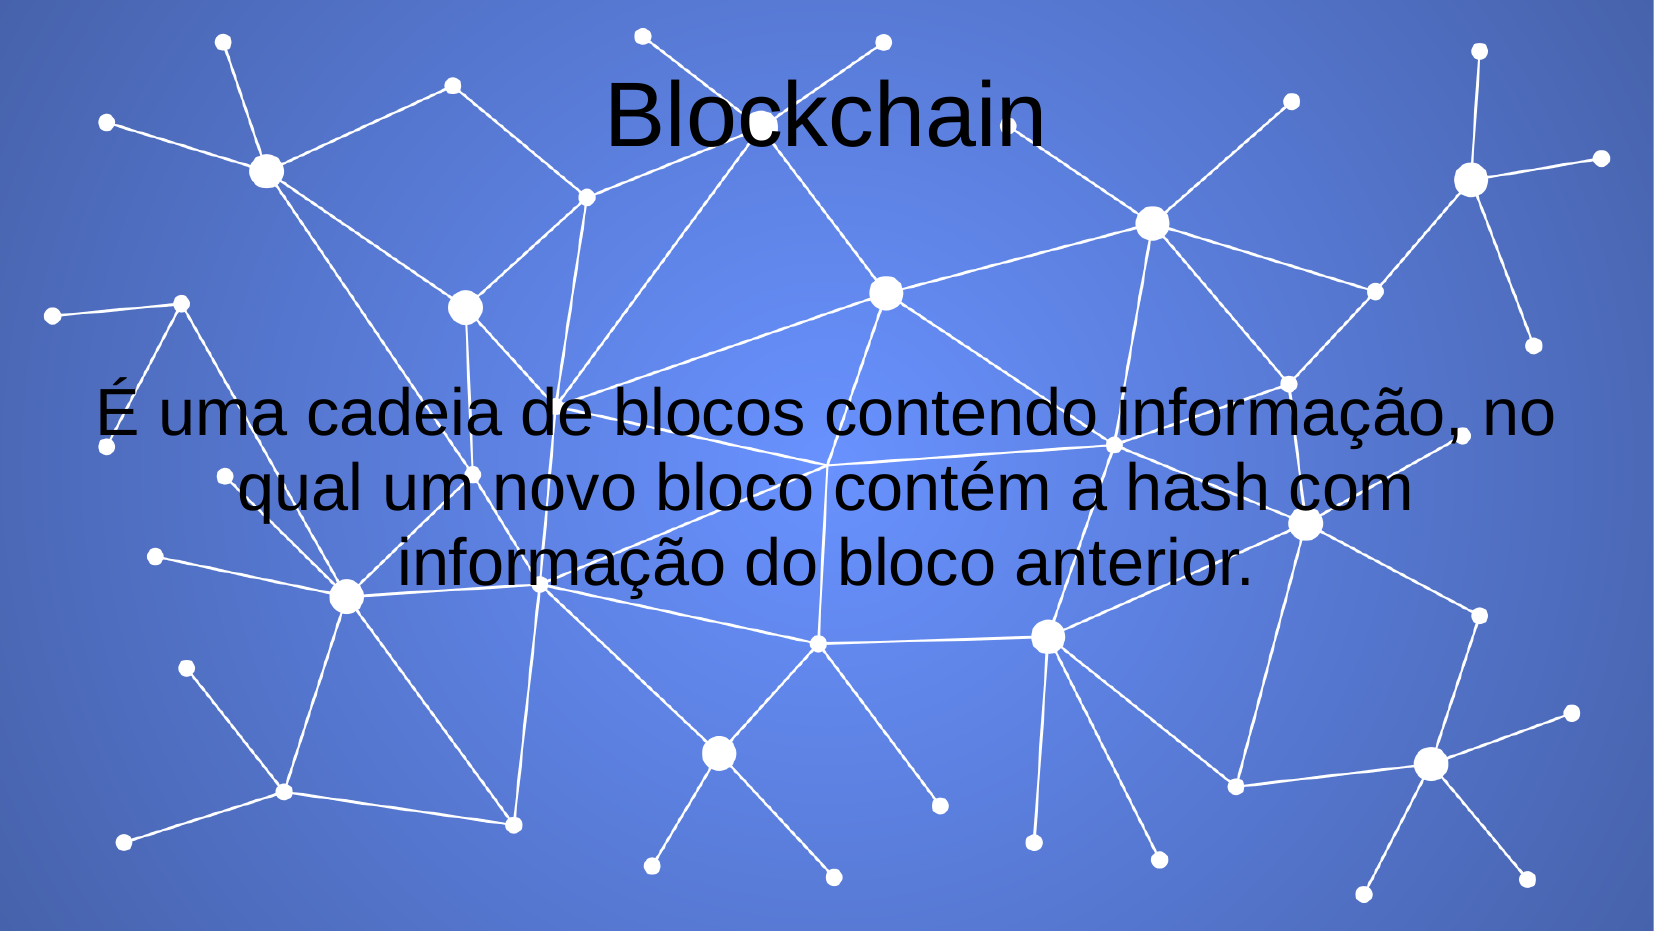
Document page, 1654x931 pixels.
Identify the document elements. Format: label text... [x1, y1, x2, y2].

title Blockchain [82, 37, 1571, 193]
subtitle É uma cadeia de blocos contendo informação, no qual um novo bloco contém a hash com informação do bloco anterior. [82, 217, 1571, 758]
picture [0, 0, 1654, 931]
